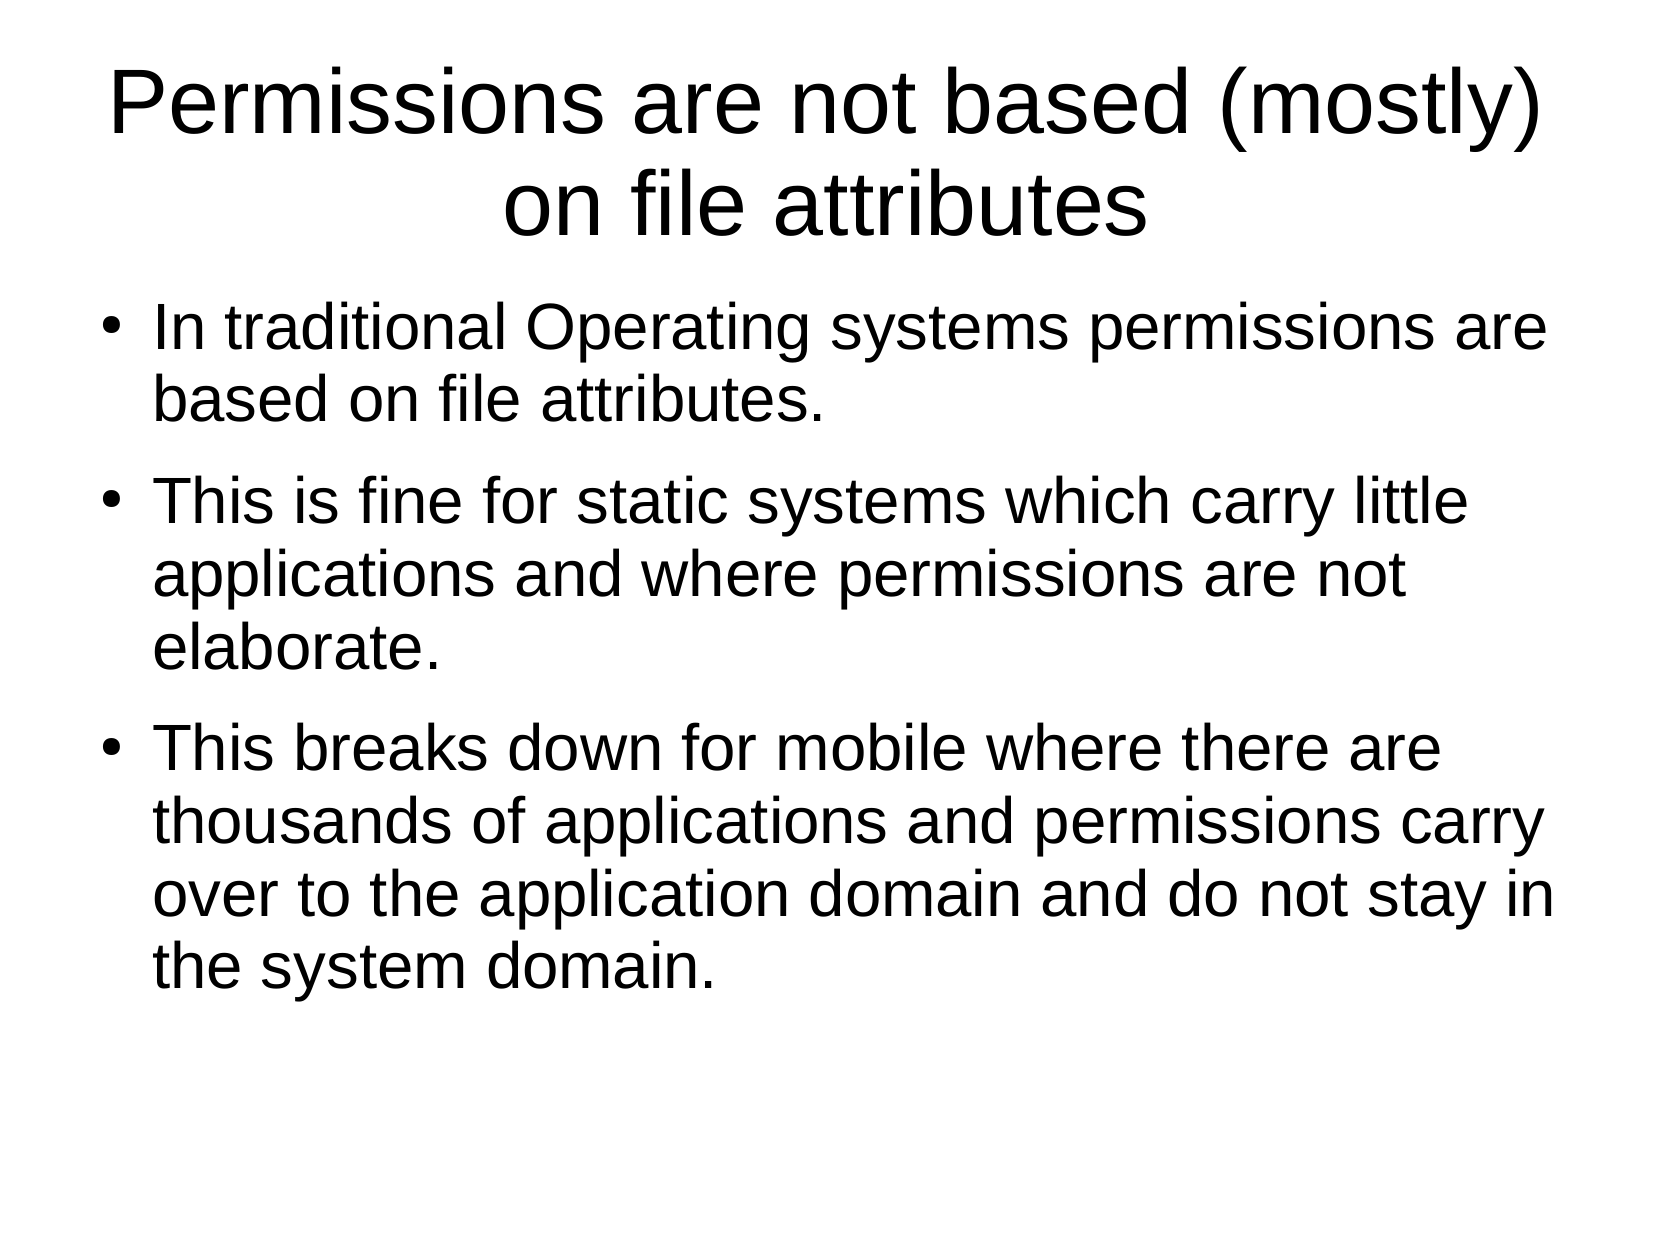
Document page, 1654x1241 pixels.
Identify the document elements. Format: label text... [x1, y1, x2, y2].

list In traditional Operating systems permissions are based on file attributes. This is fine for static systems which carry little applications and where permissions are not elaborate. This breaks down for mobile where there are thousands of applications and permissions carry over to the application domain and do not stay in the system domain. [82, 290, 1571, 1010]
title Permissions are not based (mostly) on file attributes [82, 49, 1571, 257]
